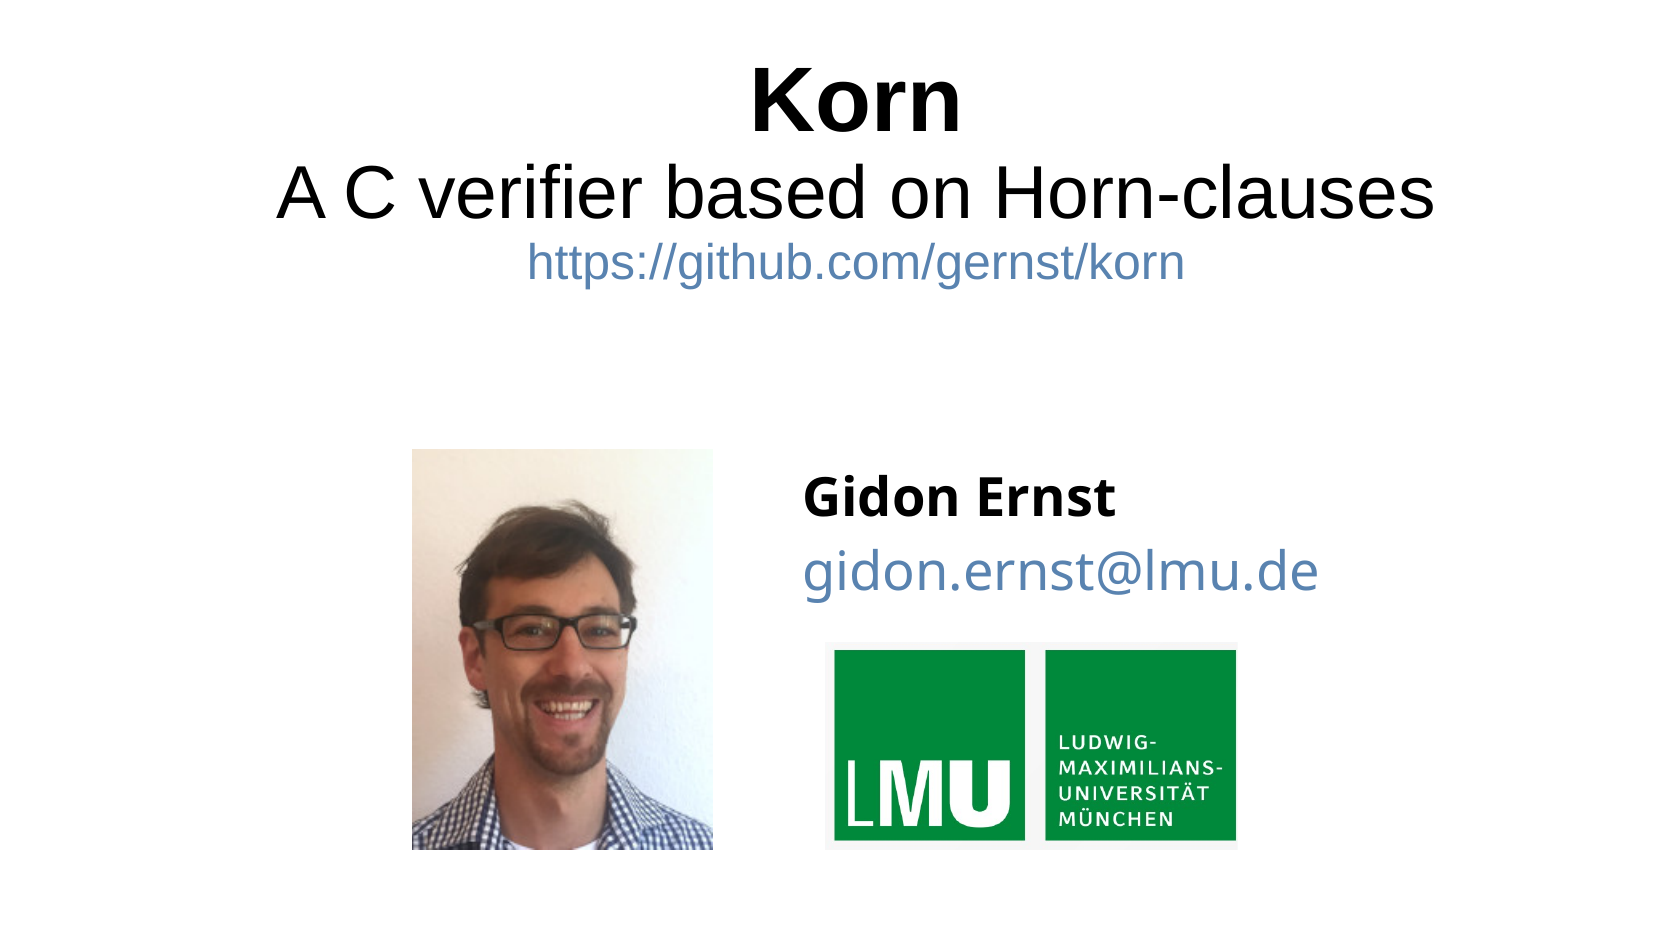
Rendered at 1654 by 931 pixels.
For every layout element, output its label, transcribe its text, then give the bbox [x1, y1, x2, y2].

text_box Gidon Ernst gidon.ernst@lmu.de [787, 450, 1351, 596]
title Korn A C verifier based on Horn-clauses https://github.com/gernst/korn [112, 48, 1601, 291]
picture [412, 449, 713, 850]
picture [825, 642, 1238, 850]
